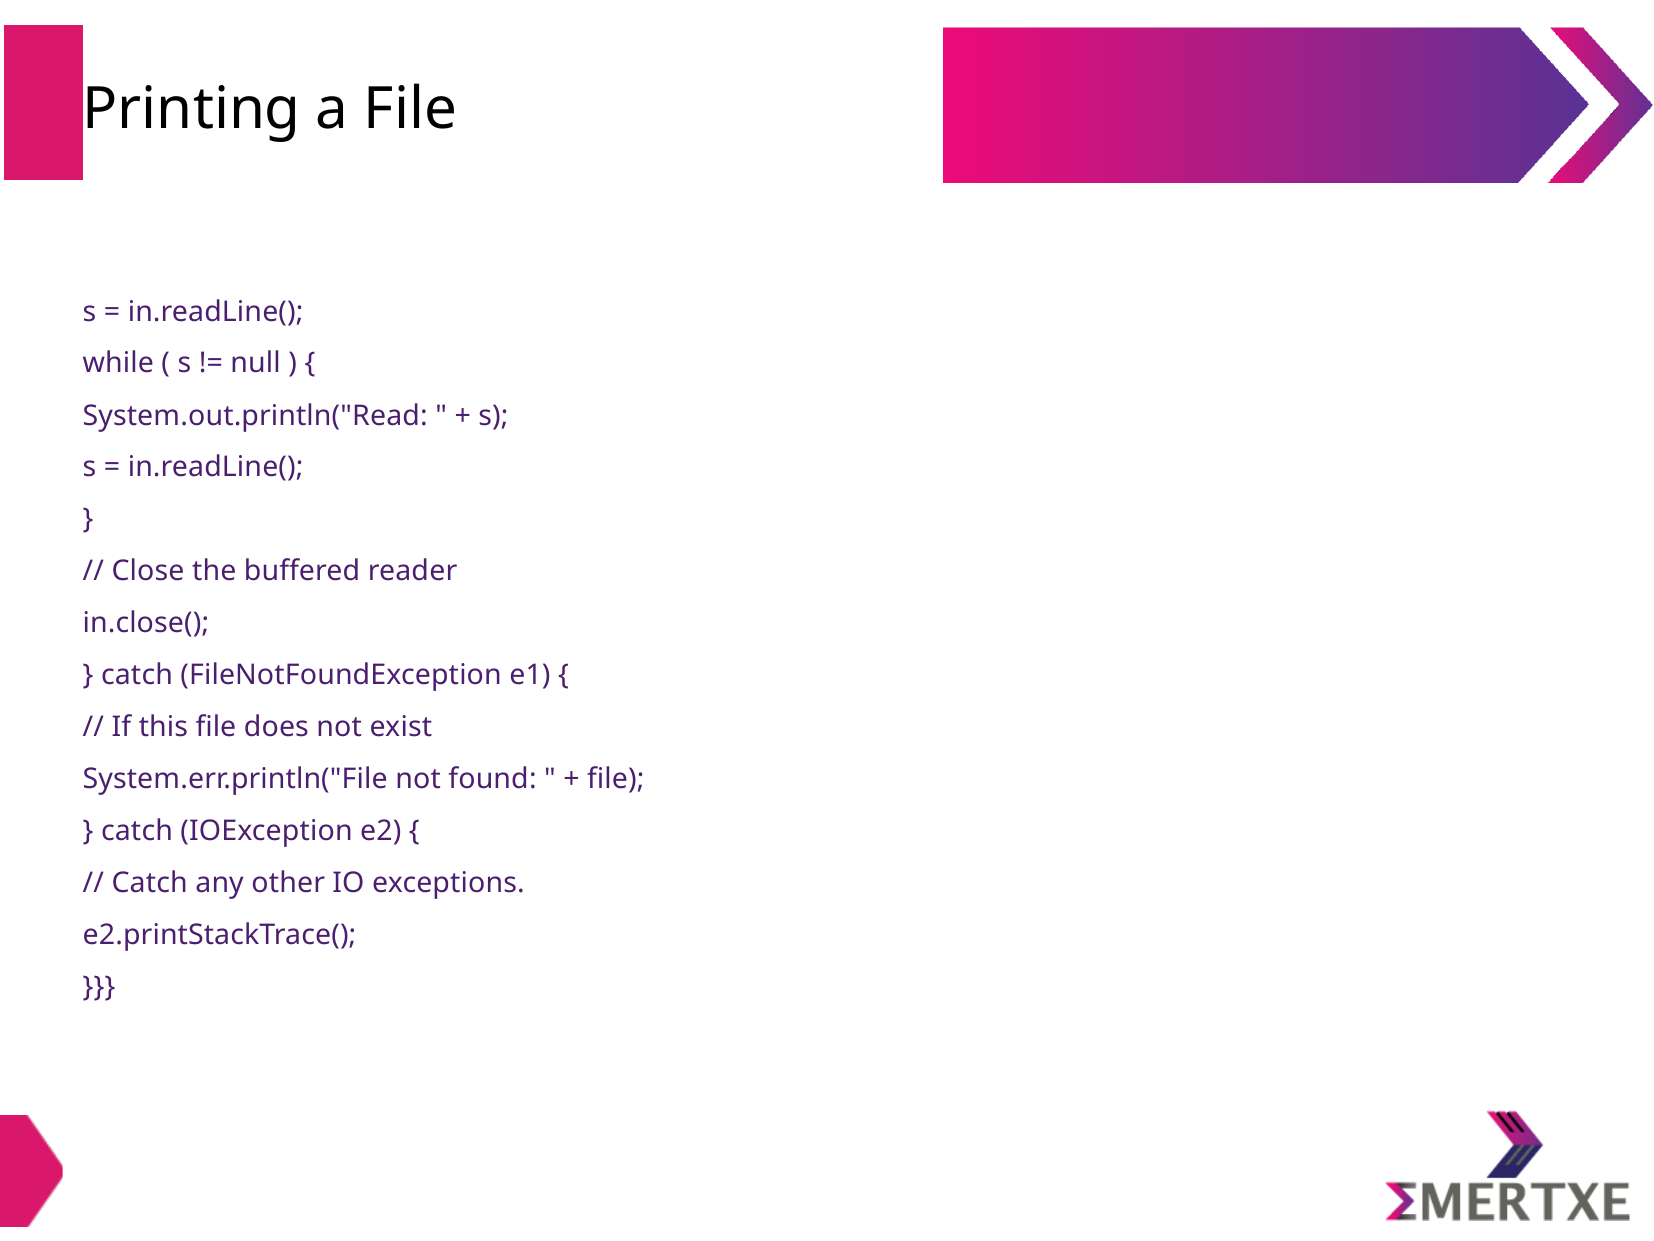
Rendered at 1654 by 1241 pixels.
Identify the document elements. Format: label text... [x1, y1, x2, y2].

title Printing a File [82, 2, 1571, 210]
picture [1385, 1107, 1631, 1221]
list s = in.readLine(); while ( s != null ) { System.out.println("Read: " + s); s = in.readLine(); } // Close the buffered reader in.close(); } catch (FileNotFoundException e1) { // If this file does not exist System.err.println("File not found: " + file); } catch (IOException e2) { // Catch any other IO exceptions. e2.printStackTrace(); }}} [82, 290, 1571, 1010]
picture [1571, 27, 1653, 183]
